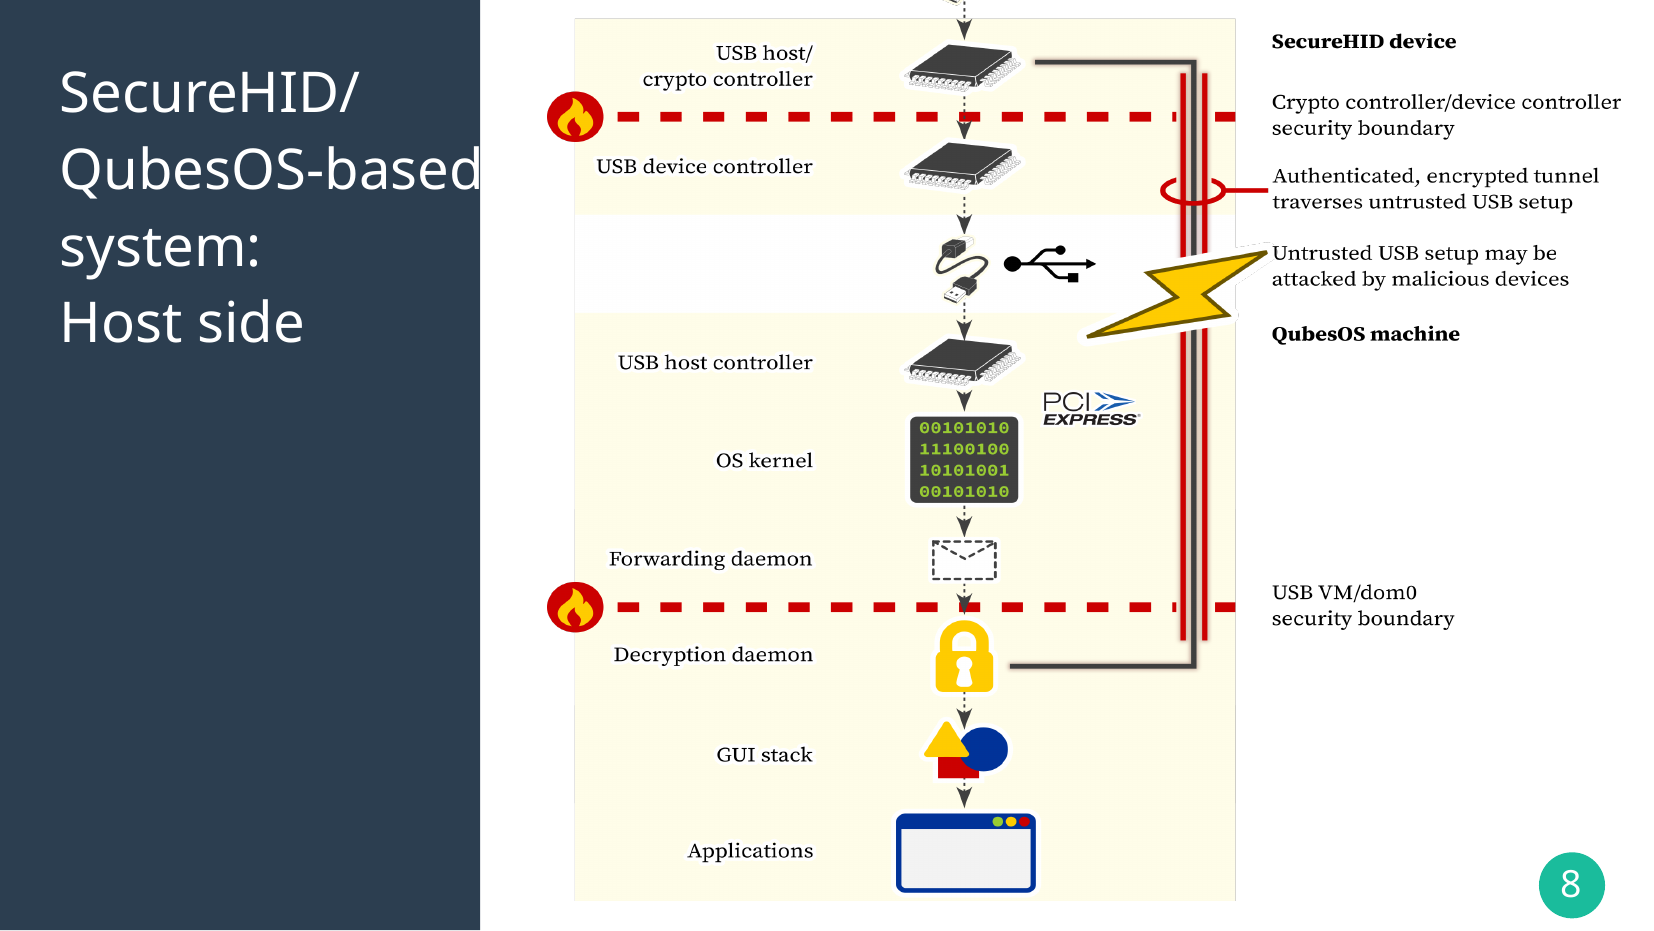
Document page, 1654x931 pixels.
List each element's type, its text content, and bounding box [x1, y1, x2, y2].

text_box SecureHID/QubesOS-based system: Host side [45, 45, 511, 466]
text_box [0, 0, 481, 931]
text_box <number> [1511, 838, 1630, 928]
picture [547, 0, 1621, 901]
